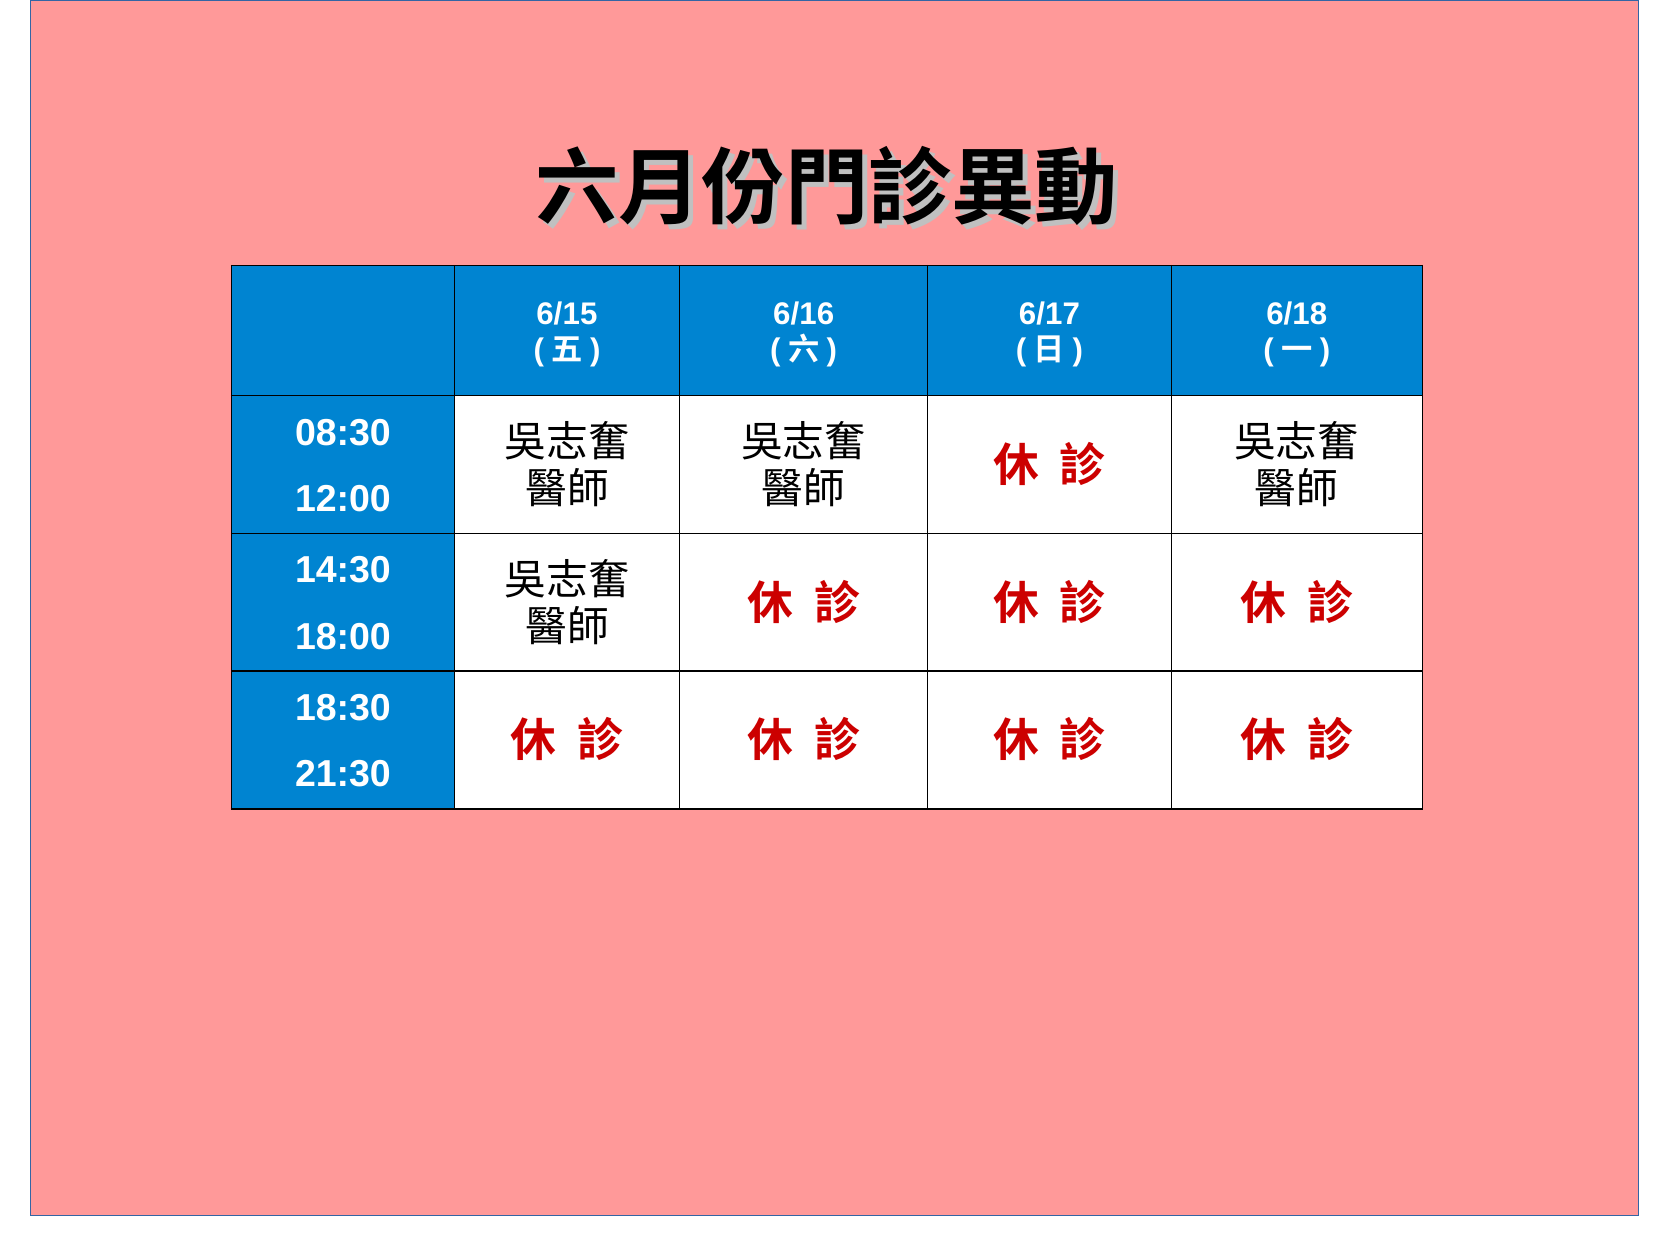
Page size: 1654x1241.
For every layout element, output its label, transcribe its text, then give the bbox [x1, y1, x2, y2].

table_cell 休 診 [455, 672, 679, 808]
table_header 6/15 (五) [455, 266, 679, 395]
table_cell 18:30 21:30 [232, 672, 454, 808]
title 六月份門診異動 [259, 112, 1394, 261]
table_cell 吳志奮 醫師 [1172, 396, 1422, 533]
table_cell 吳志奮 醫師 [455, 534, 679, 670]
table_cell 休 診 [1172, 534, 1422, 670]
table_cell 休 診 [680, 534, 927, 670]
table_header 6/18 (一) [1172, 266, 1422, 395]
table_header 6/17 (日) [928, 266, 1171, 395]
table_cell 吳志奮 醫師 [680, 396, 927, 533]
table_cell 休 診 [1172, 672, 1422, 808]
table_cell 14:30 18:00 [232, 534, 454, 670]
table_cell 休 診 [928, 672, 1171, 808]
table_header 6/16 (六) [680, 266, 927, 395]
table_cell 08:30 12:00 [232, 396, 454, 533]
text_box [30, 0, 1639, 1216]
table_cell 休 診 [928, 534, 1171, 670]
table_cell 吳志奮 醫師 [455, 396, 679, 533]
table_cell 休 診 [680, 672, 927, 808]
table_header [232, 266, 454, 395]
table_cell 休 診 [928, 396, 1171, 533]
